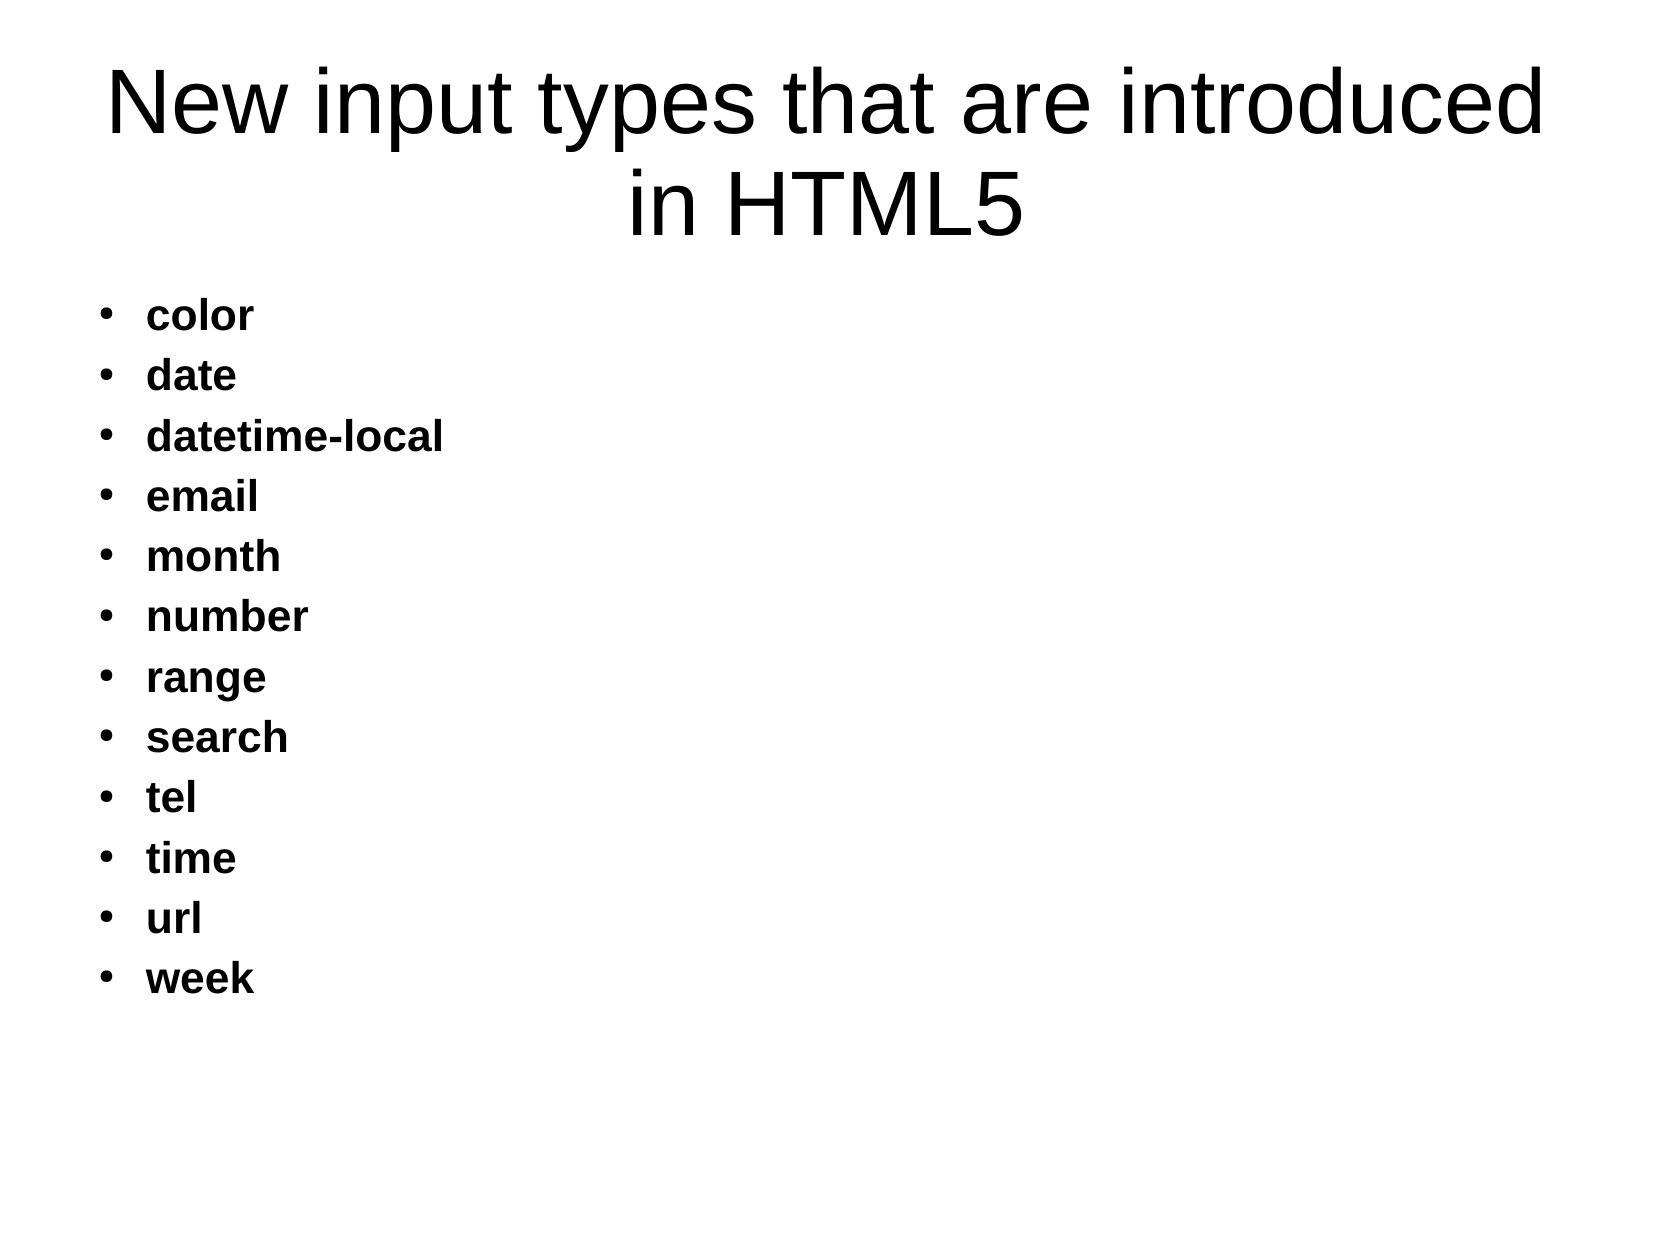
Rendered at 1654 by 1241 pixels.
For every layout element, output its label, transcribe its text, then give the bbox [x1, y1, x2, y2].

title New input types that are introduced in HTML5 [82, 49, 1571, 257]
list color date datetime-local email month number range search tel time url week [82, 290, 1571, 1010]
